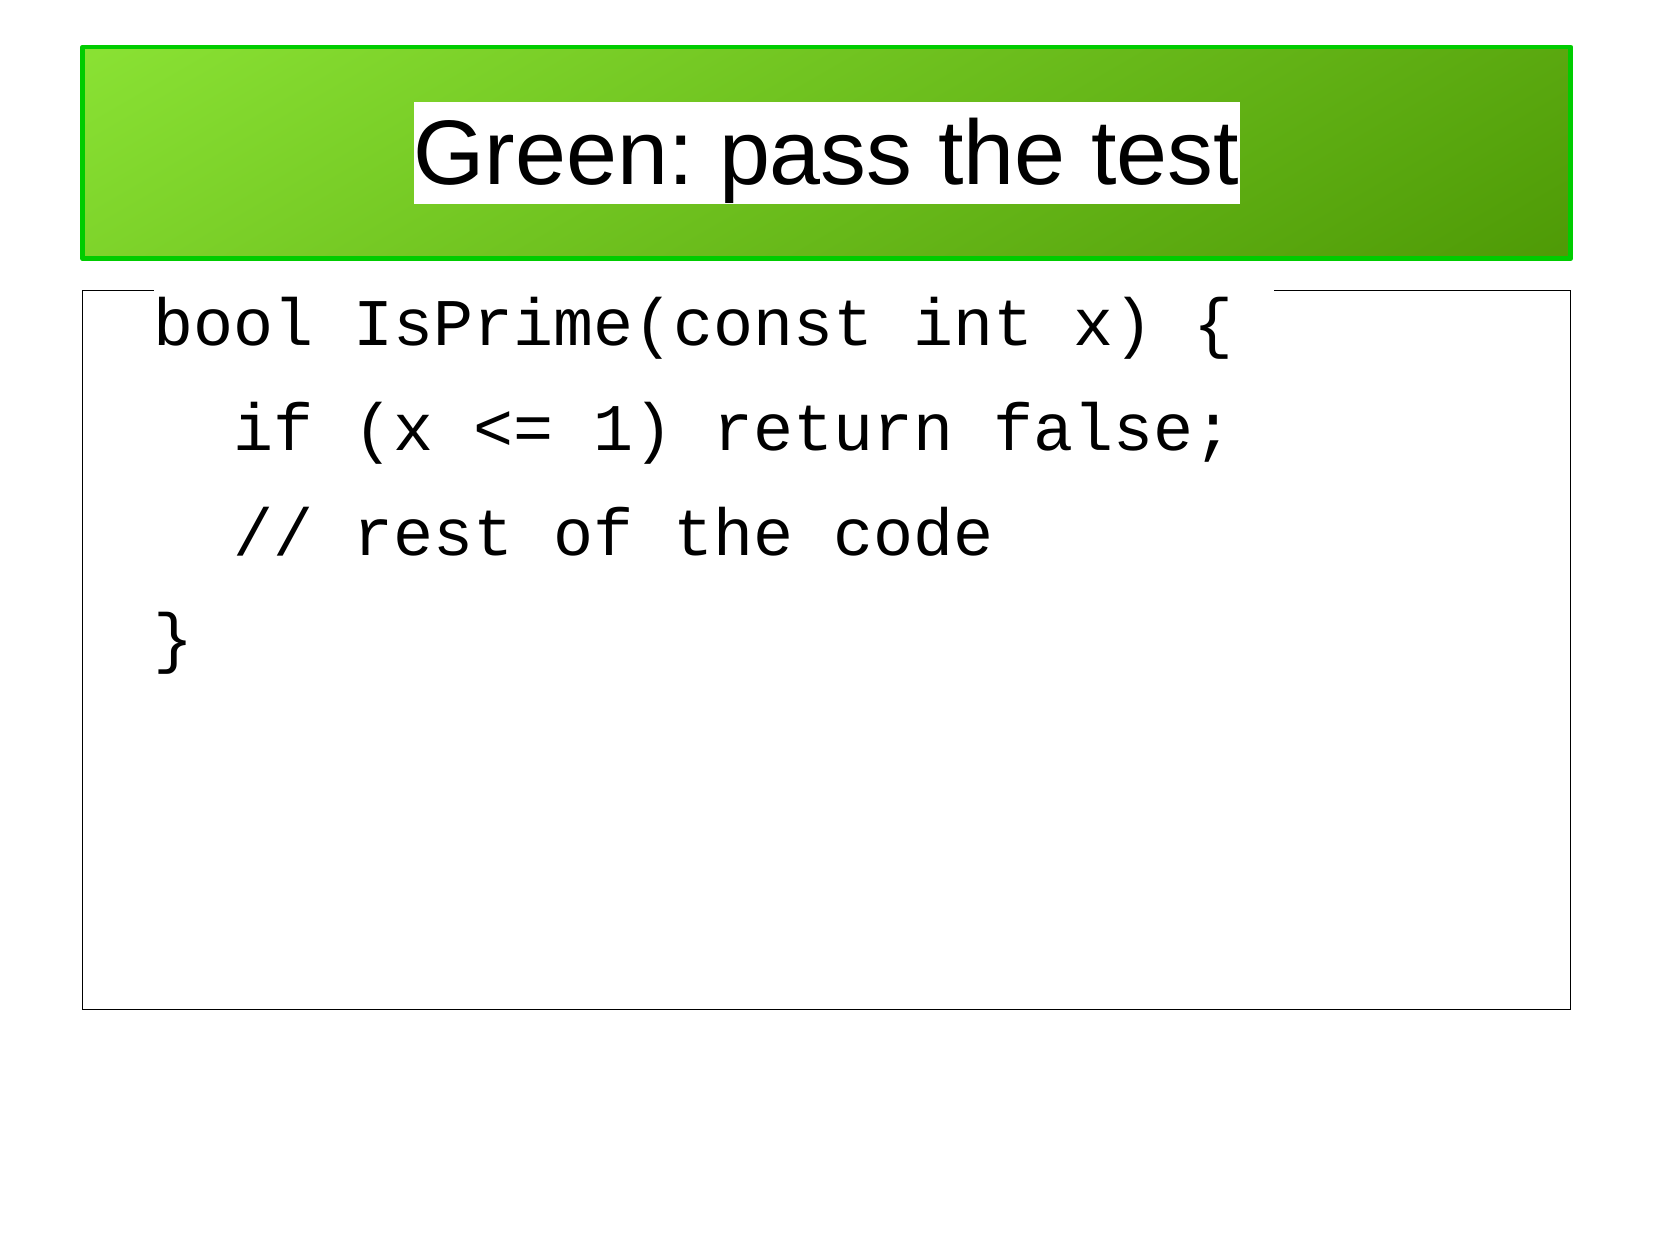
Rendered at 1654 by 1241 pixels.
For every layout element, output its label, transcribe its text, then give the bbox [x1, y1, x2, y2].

list bool IsPrime(const int x) { if (x <= 1) return false; // rest of the code } [82, 290, 1571, 1010]
title Green: pass the test [82, 47, 1571, 259]
